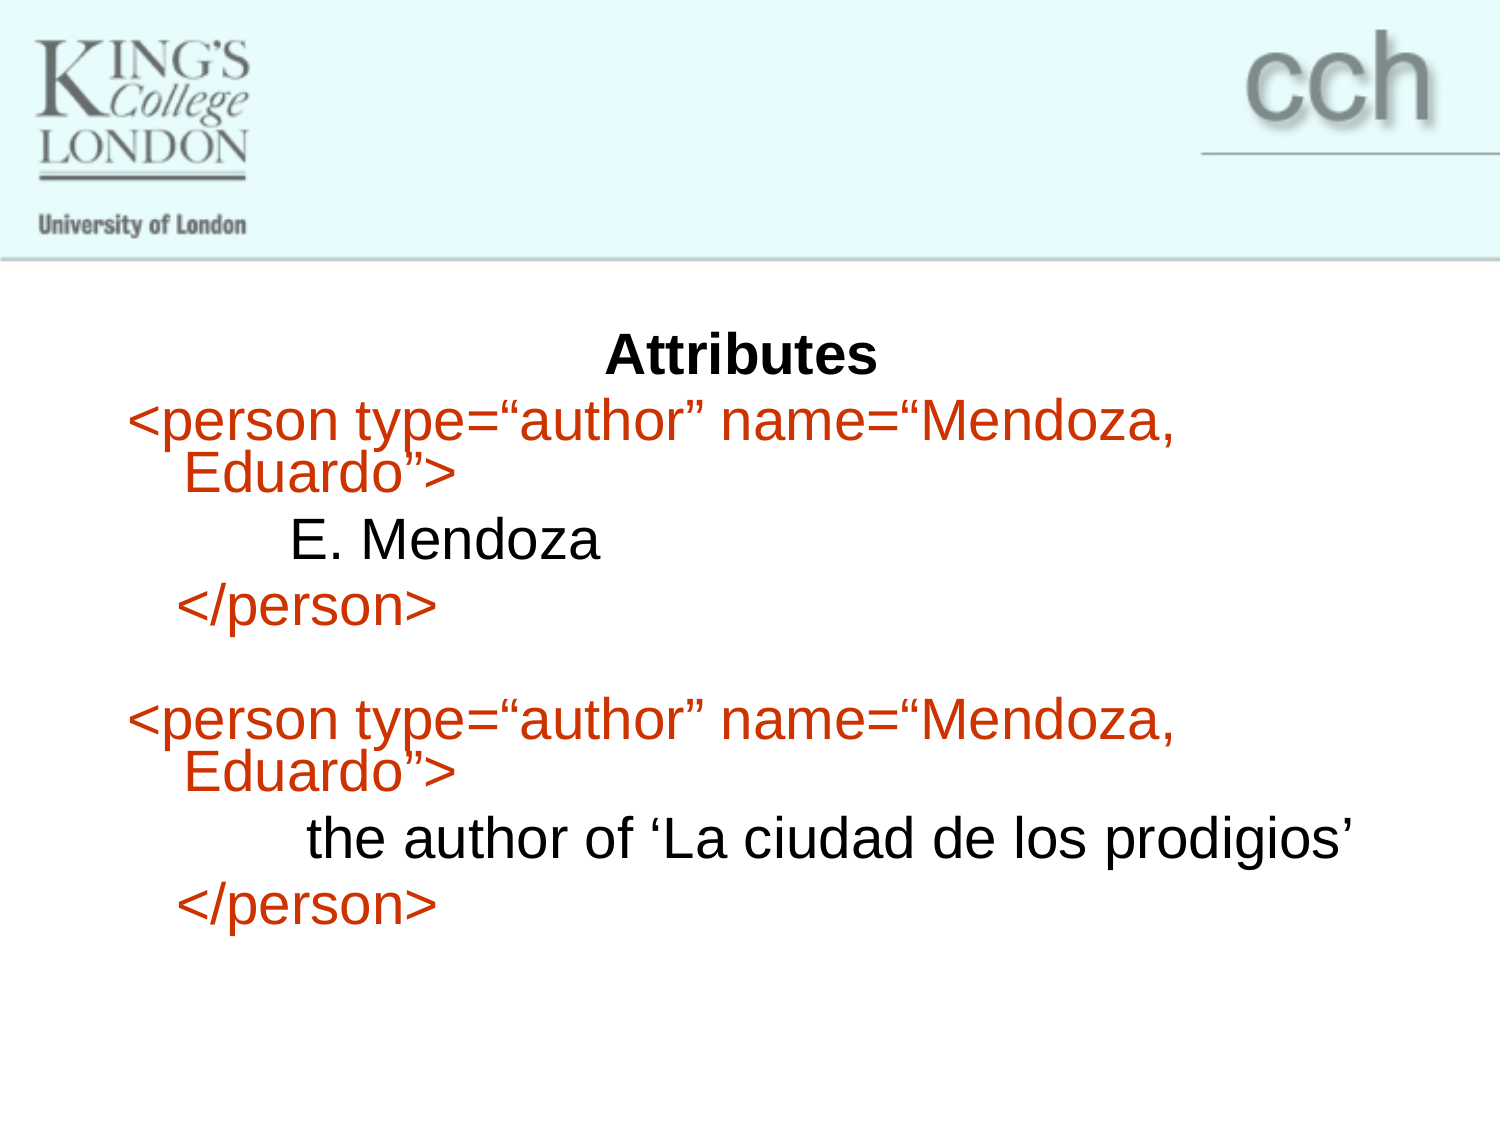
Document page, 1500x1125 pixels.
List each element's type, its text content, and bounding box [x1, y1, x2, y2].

picture [0, 0, 1500, 1125]
list Attributes <person type=“author” name=“Mendoza, Eduardo”> E. Mendoza </person> <person type=“author” name=“Mendoza, Eduardo”> the author of ‘La ciudad de los prodigios’ </person> [112, 324, 1388, 1001]
